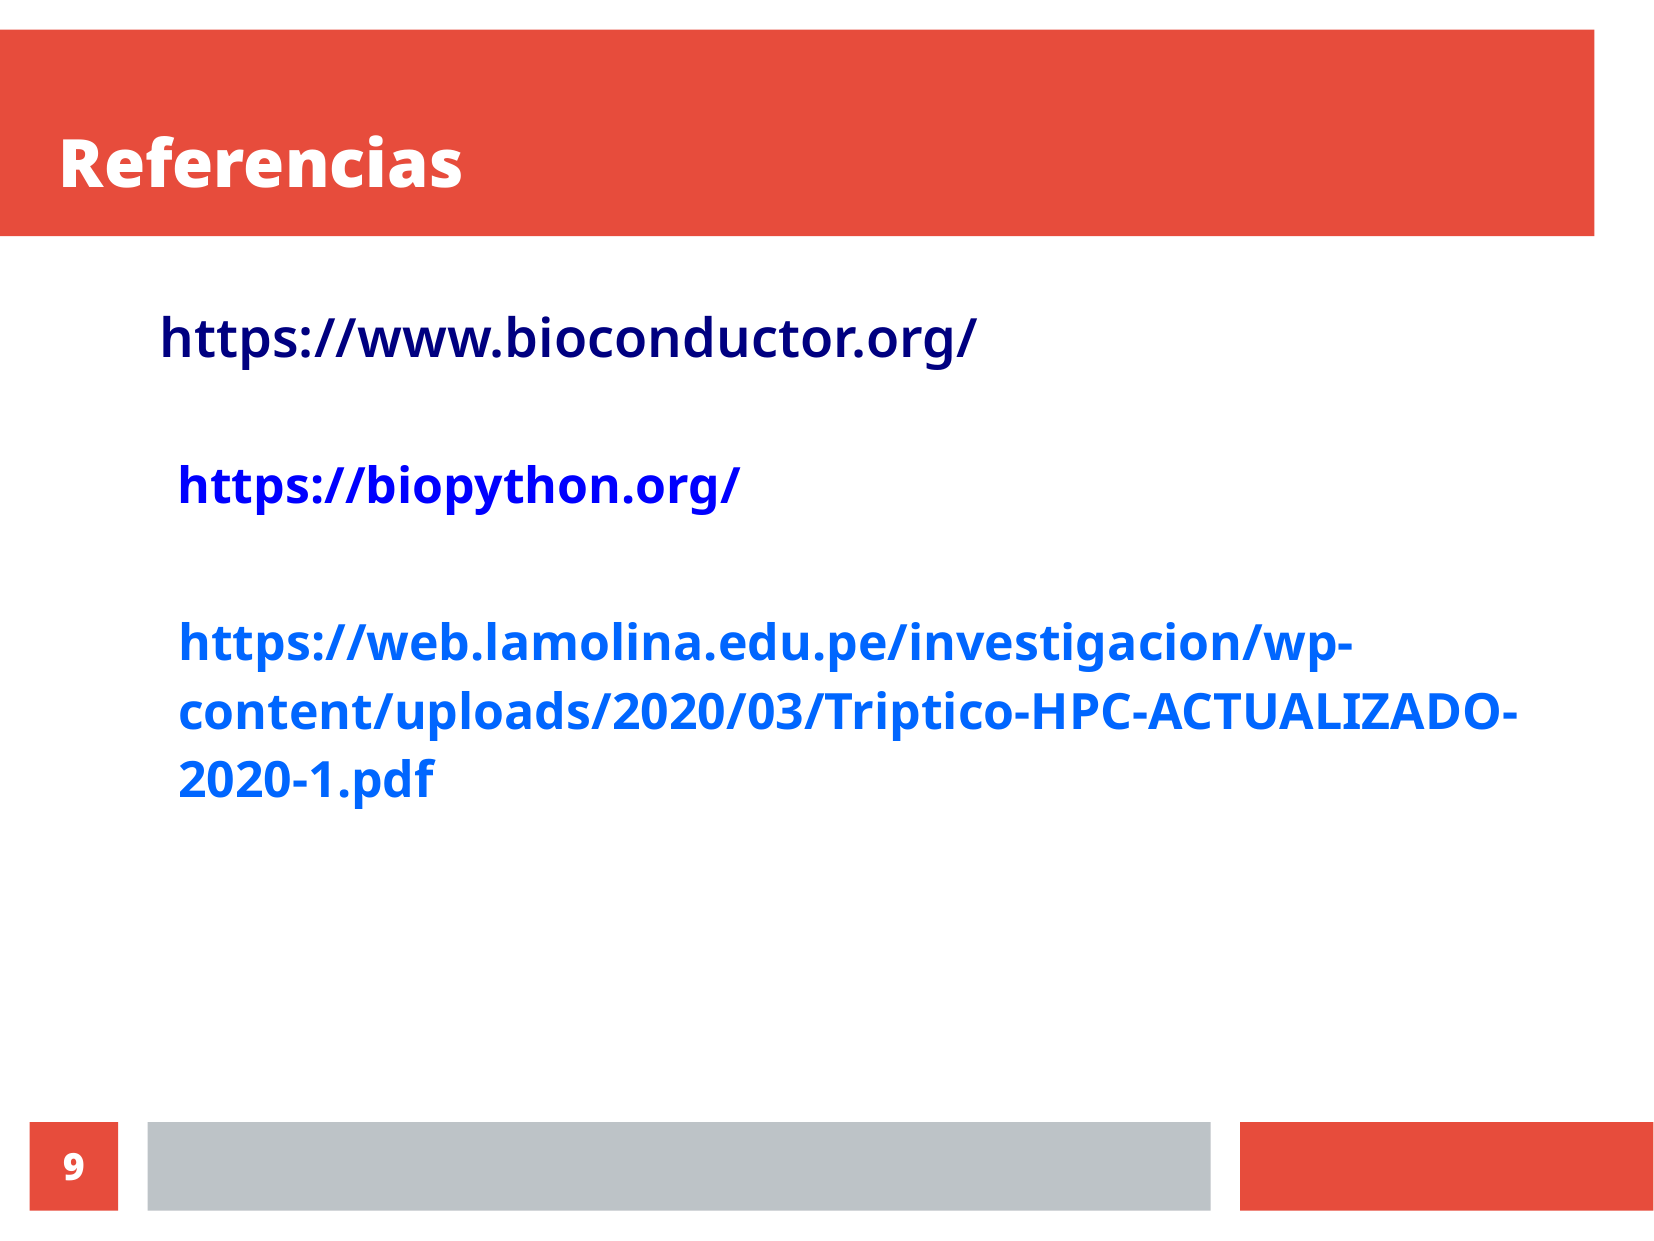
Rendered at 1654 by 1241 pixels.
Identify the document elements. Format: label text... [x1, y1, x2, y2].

list https://www.bioconductor.org/ [160, 300, 1591, 1068]
text_box https://web.lamolina.edu.pe/investigacion/wp-content/uploads/2020/03/Triptico-HPC-ACTUALIZADO-2020-1.pdf [163, 600, 1591, 814]
text_box https://biopython.org/ [162, 443, 782, 567]
title Referencias [59, 59, 1595, 207]
